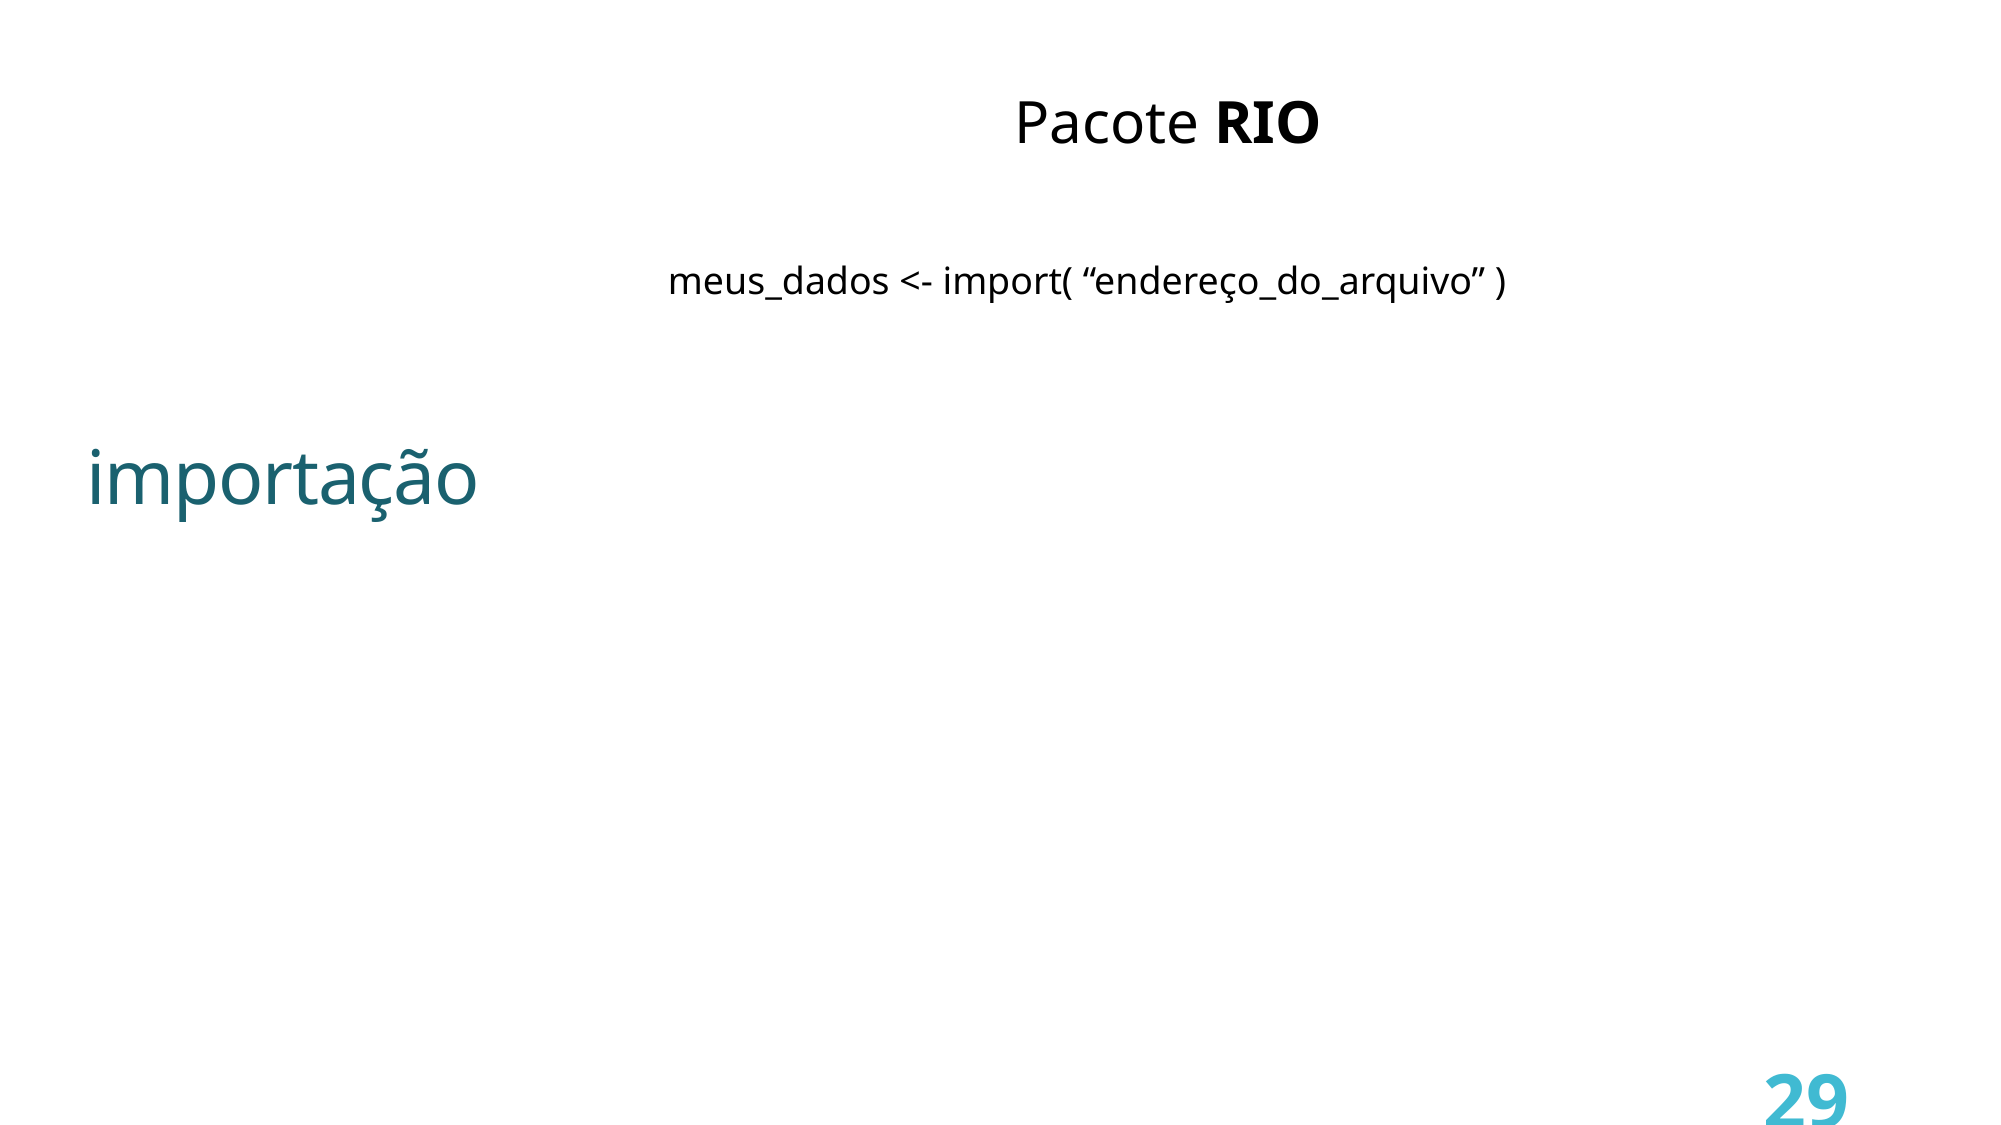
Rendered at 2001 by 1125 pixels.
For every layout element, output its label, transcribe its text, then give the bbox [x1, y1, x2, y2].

text_box Pacote RIO [999, 78, 1308, 164]
text_box meus_dados <- import( “endereço_do_arquivo” ) [652, 249, 1444, 311]
title importação R Input Output [41, 184, 526, 940]
slide_number 29 [1748, 1045, 2000, 1106]
